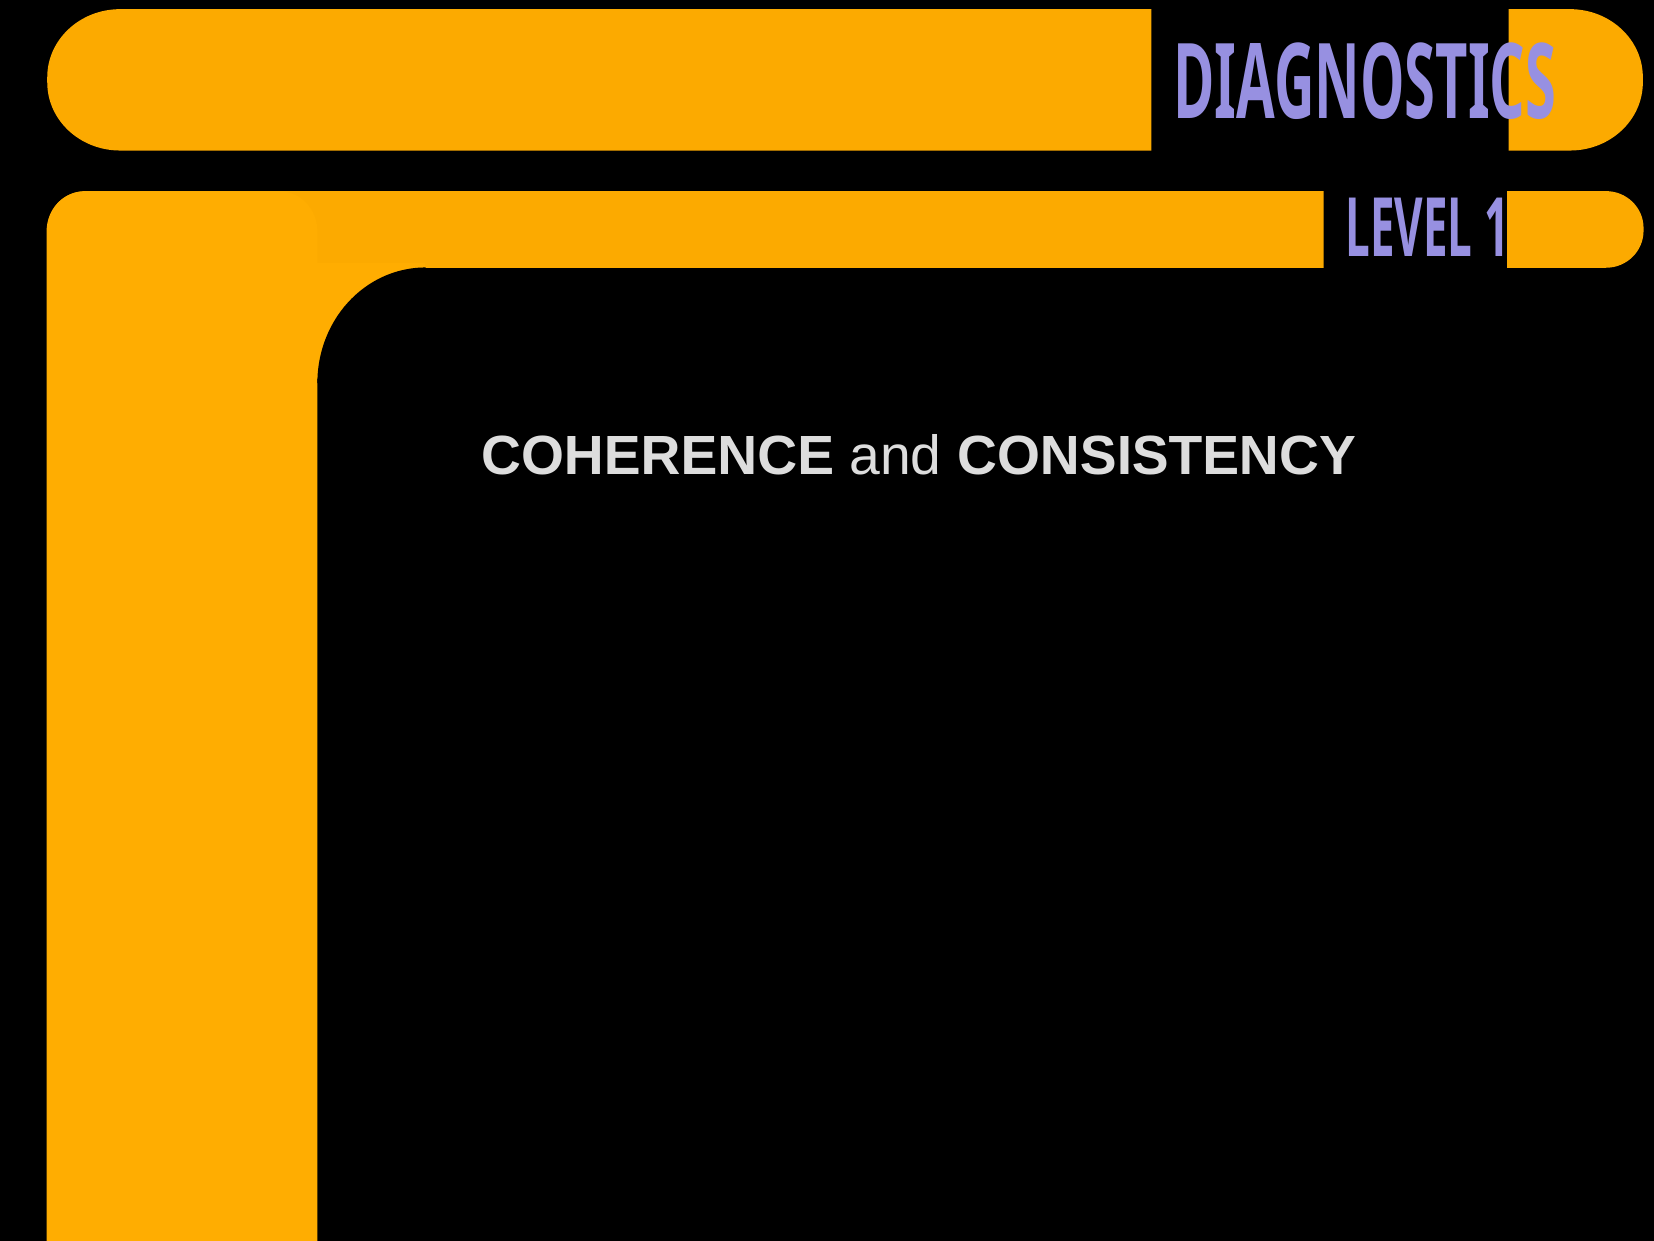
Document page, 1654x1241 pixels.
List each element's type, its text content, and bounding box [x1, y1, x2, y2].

picture [0, 0, 1654, 1241]
list COHERENCE and CONSISTENCY [410, 419, 1417, 1171]
